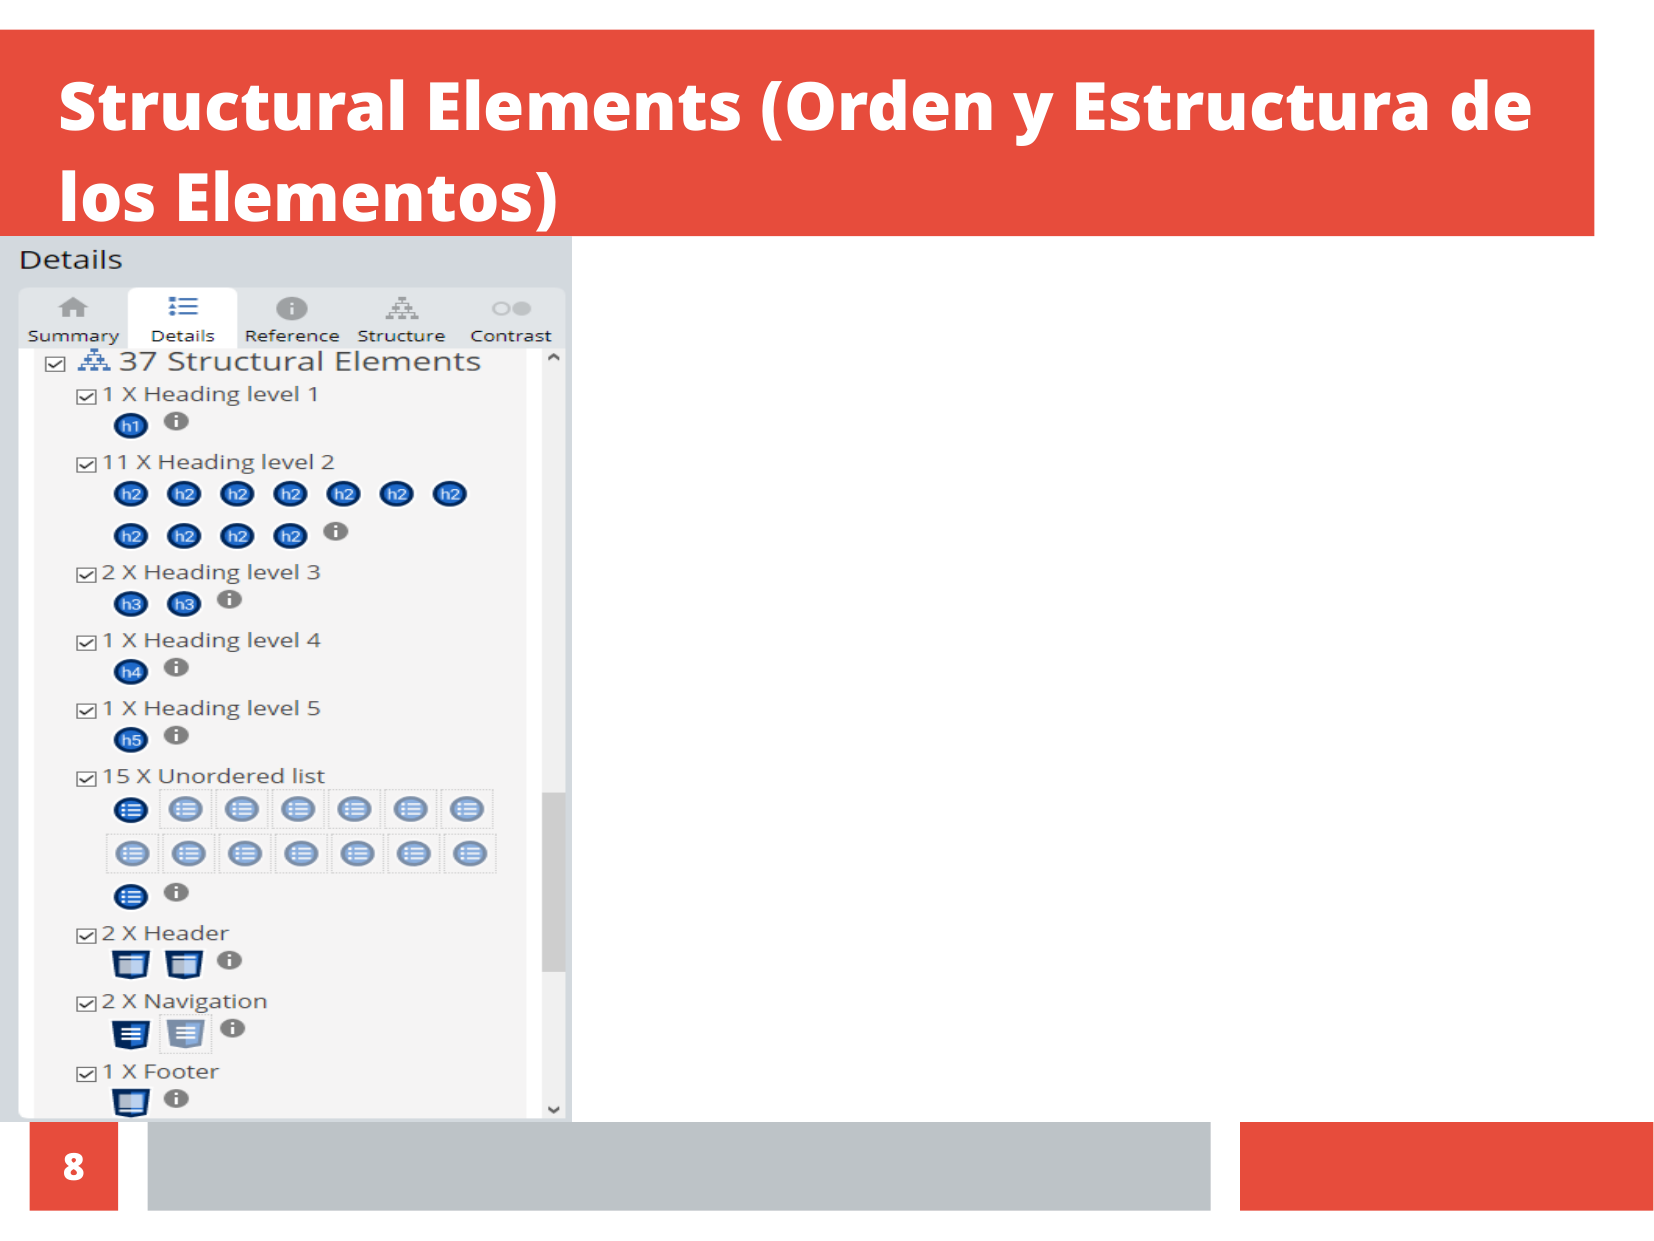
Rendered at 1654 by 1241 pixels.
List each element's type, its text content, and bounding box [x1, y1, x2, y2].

title Structural Elements (Orden y Estructura de los Elementos) [59, 59, 1595, 207]
picture [0, 236, 572, 1123]
